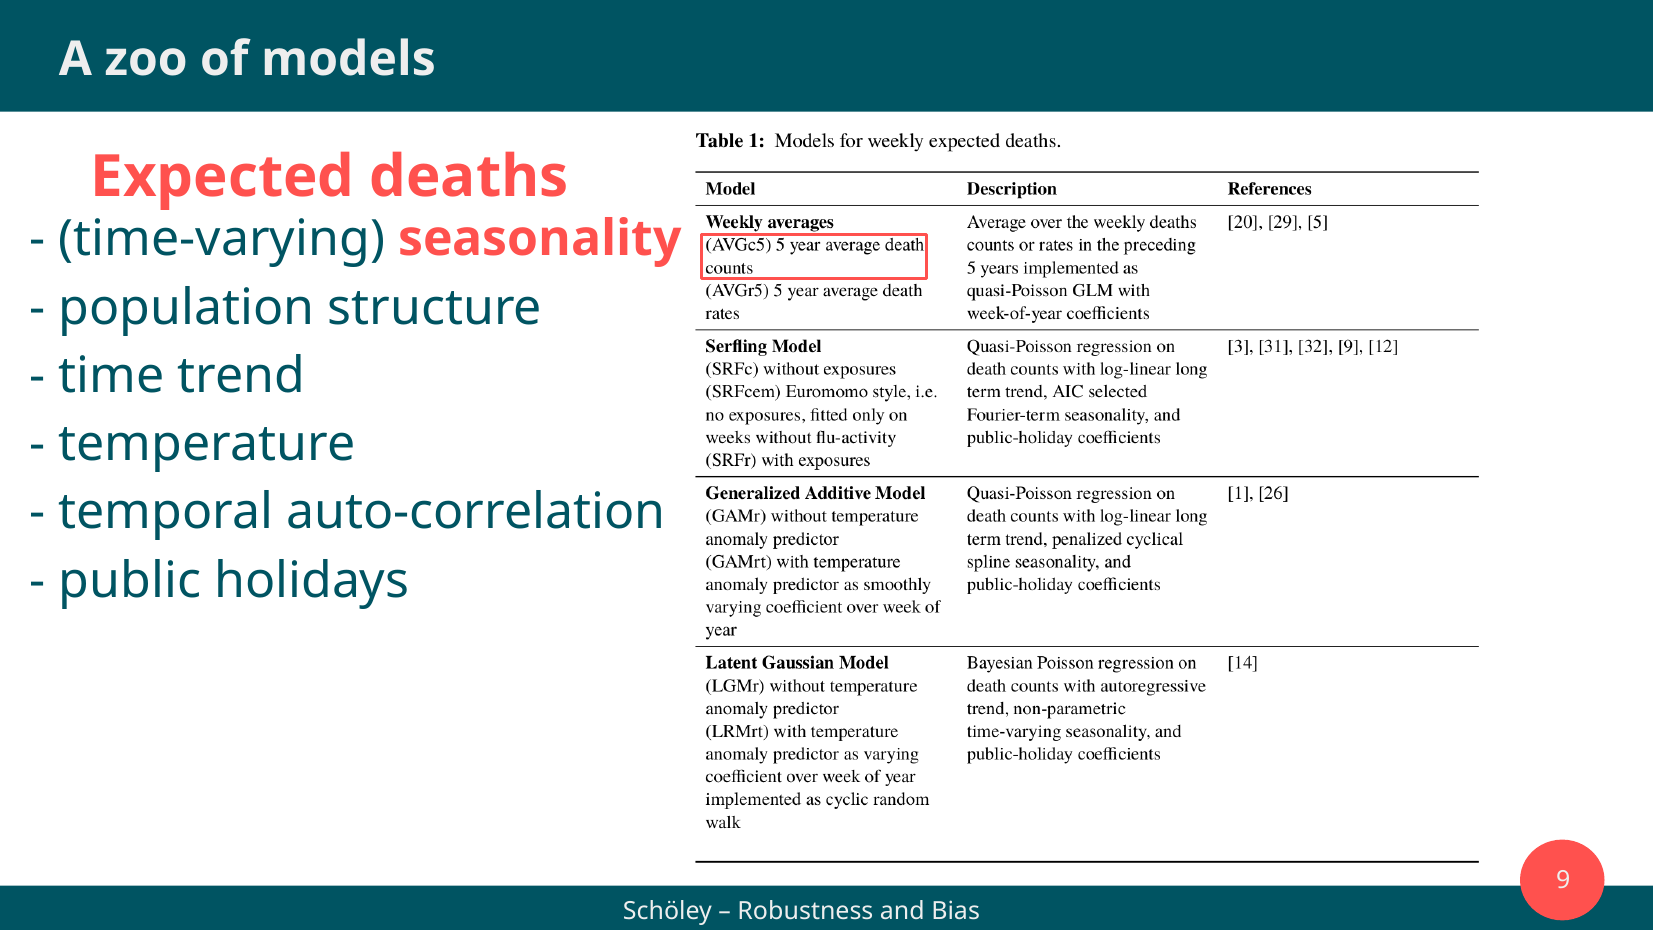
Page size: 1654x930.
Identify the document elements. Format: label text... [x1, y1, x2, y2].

text_box - (time-varying) seasonality - population structure - time trend - temperature - temporal auto-correlation - public holidays [15, 194, 689, 699]
picture [689, 127, 1485, 869]
title A zoo of models [58, 0, 1594, 117]
text_box Expected deaths [75, 126, 682, 194]
